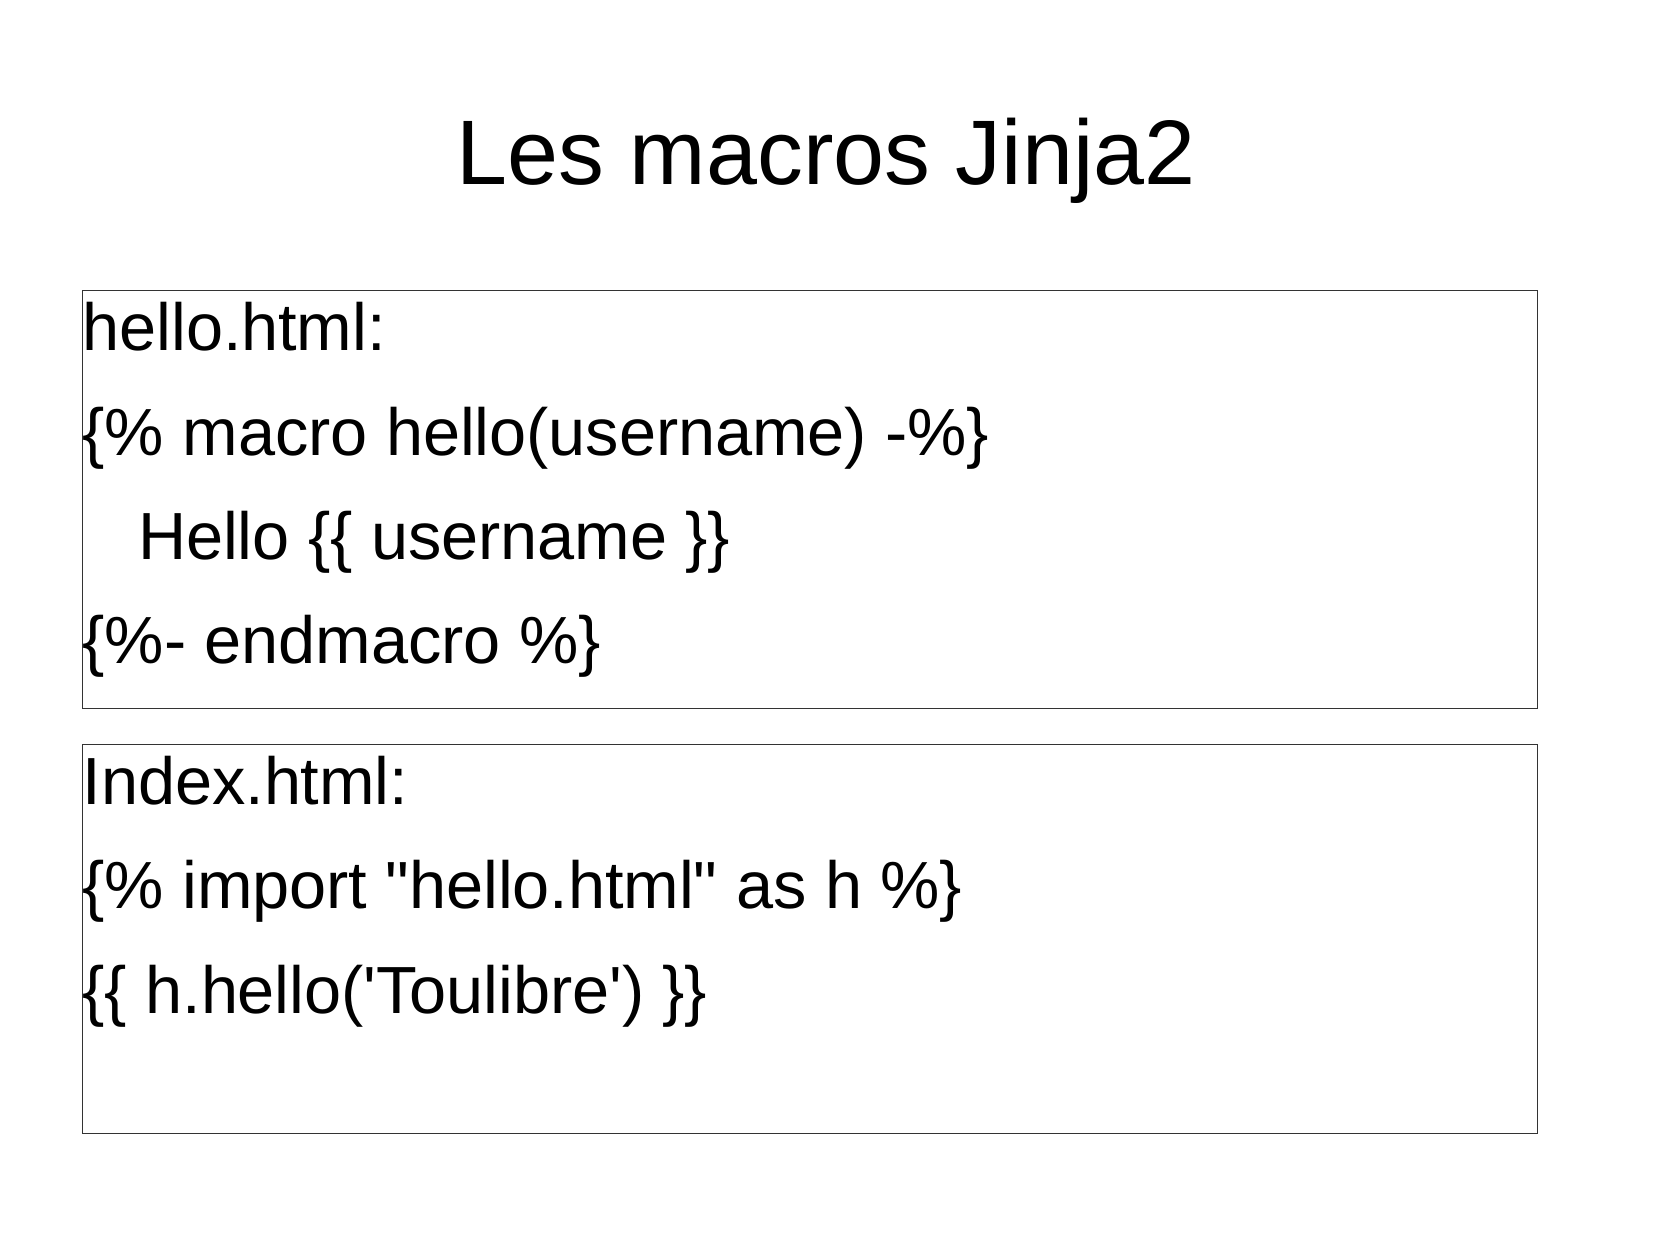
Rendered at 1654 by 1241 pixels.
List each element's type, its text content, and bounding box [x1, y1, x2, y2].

title Les macros Jinja2 [82, 49, 1571, 257]
list Index.html: {% import "hello.html" as h %} {{ h.hello('Toulibre') }} [82, 744, 1538, 1134]
list hello.html: {% macro hello(username) -%} Hello {{ username }} {%- endmacro %} [82, 290, 1538, 709]
